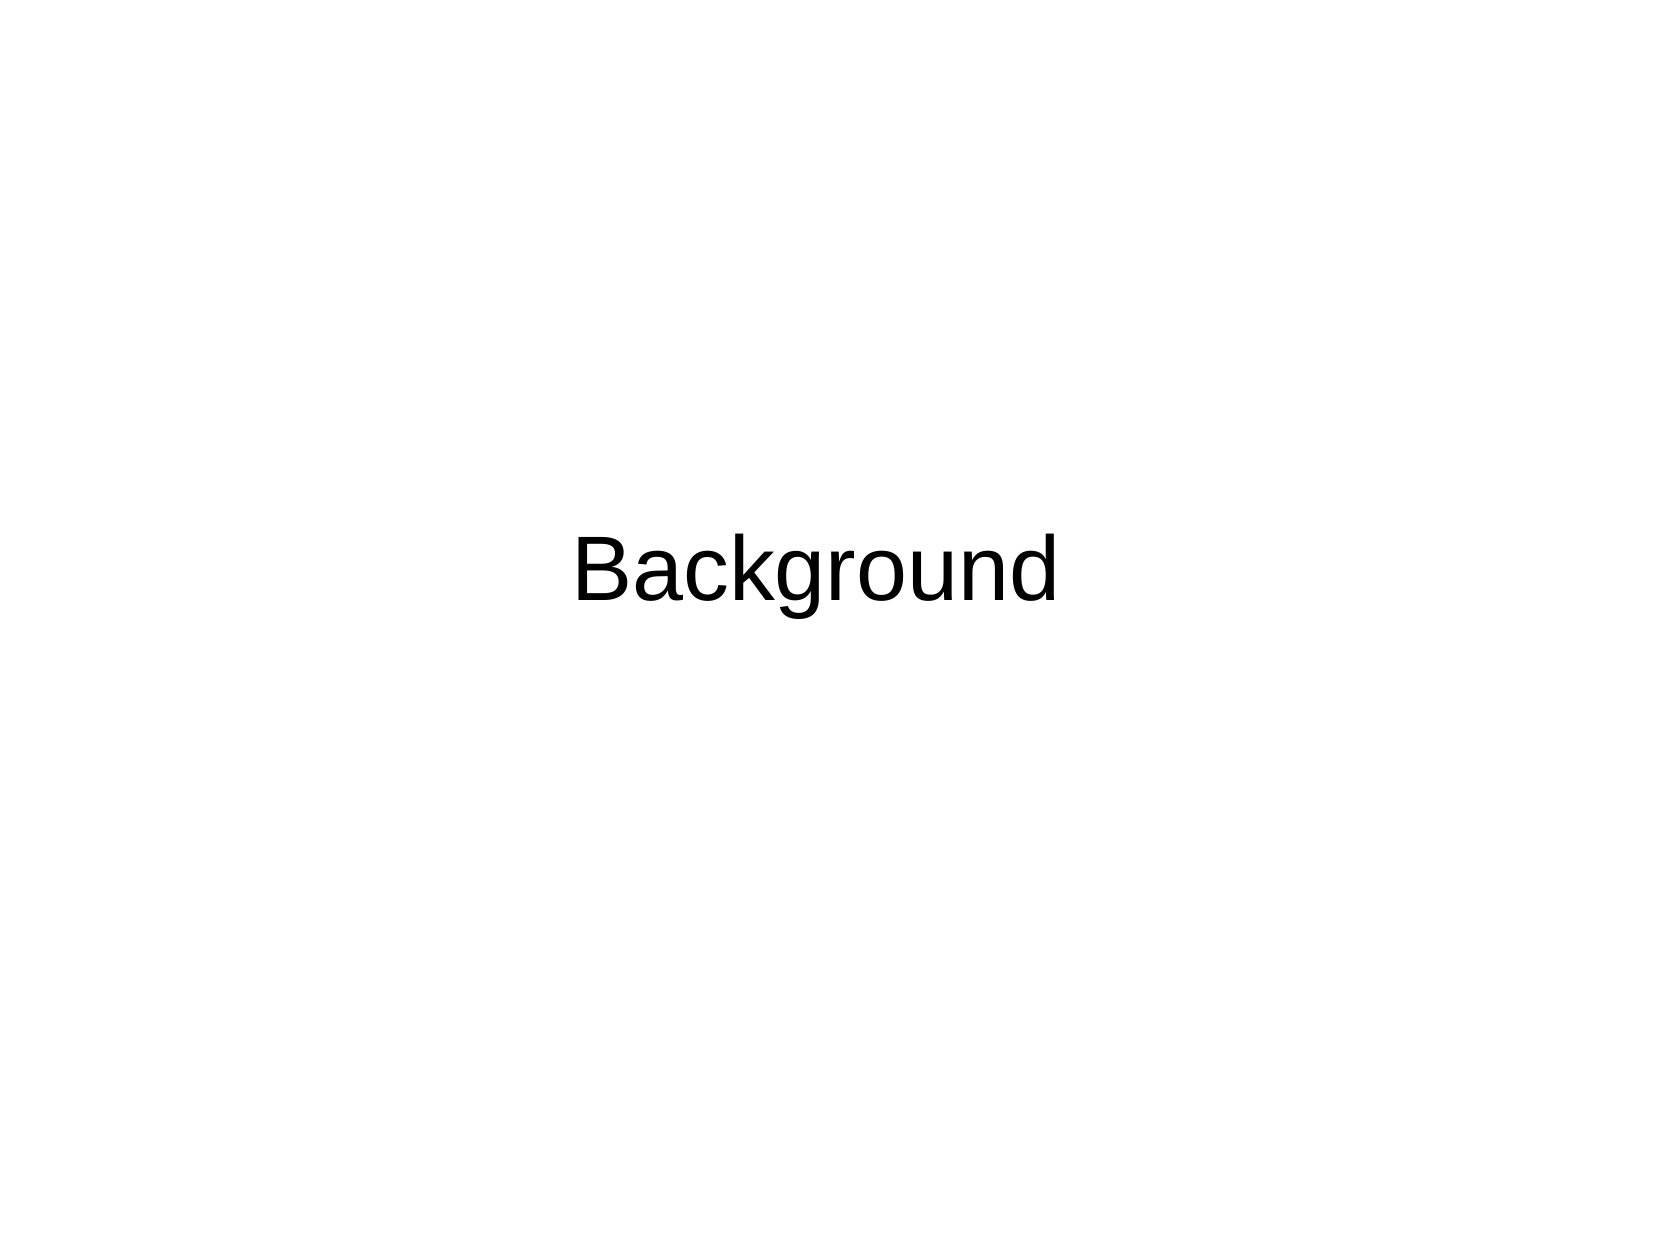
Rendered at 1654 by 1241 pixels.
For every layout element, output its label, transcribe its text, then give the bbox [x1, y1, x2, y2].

title Background [71, 465, 1561, 673]
